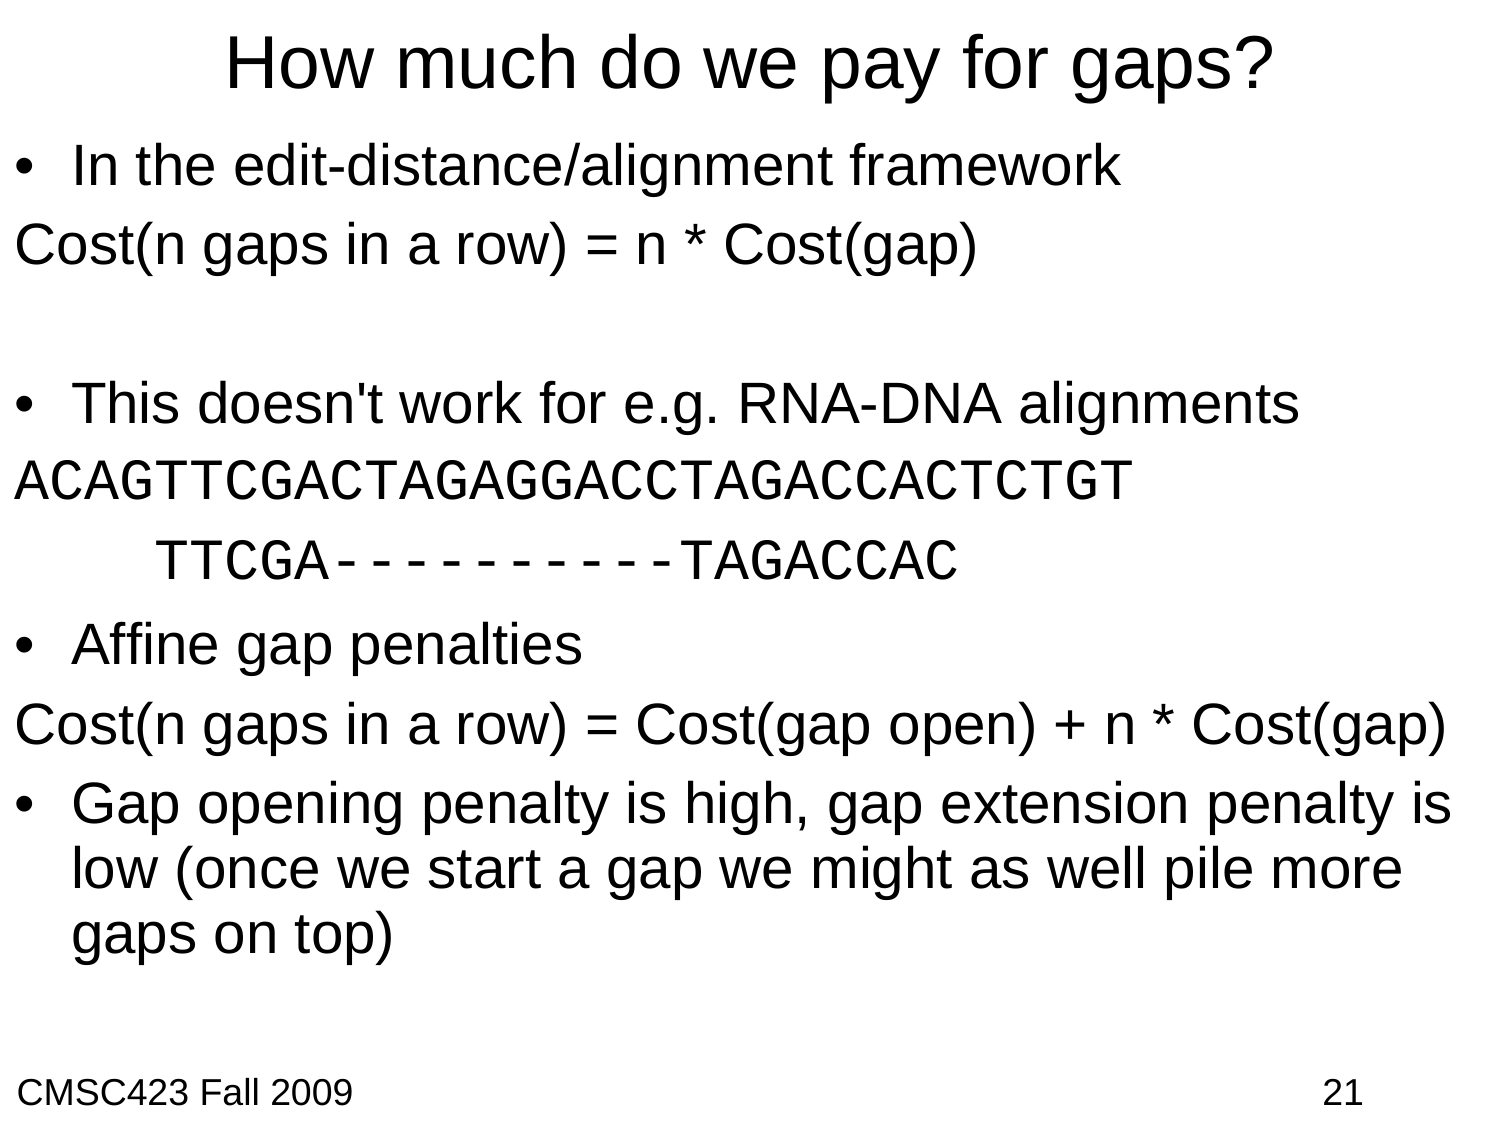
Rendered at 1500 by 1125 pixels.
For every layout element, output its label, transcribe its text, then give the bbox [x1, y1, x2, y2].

title How much do we pay for gaps? [0, 12, 1500, 113]
list In the edit-distance/alignment framework Cost(n gaps in a row) = n * Cost(gap) This doesn't work for e.g. RNA-DNA alignments ACAGTTCGACTAGAGGACCTAGACCACTCTGT TTCGA----------TAGACCAC Affine gap penalties Cost(n gaps in a row) = Cost(gap open) + n * Cost(gap) Gap opening penalty is high, gap extension penalty is low (once we start a gap we might as well pile more gaps on top) [0, 124, 1500, 1125]
